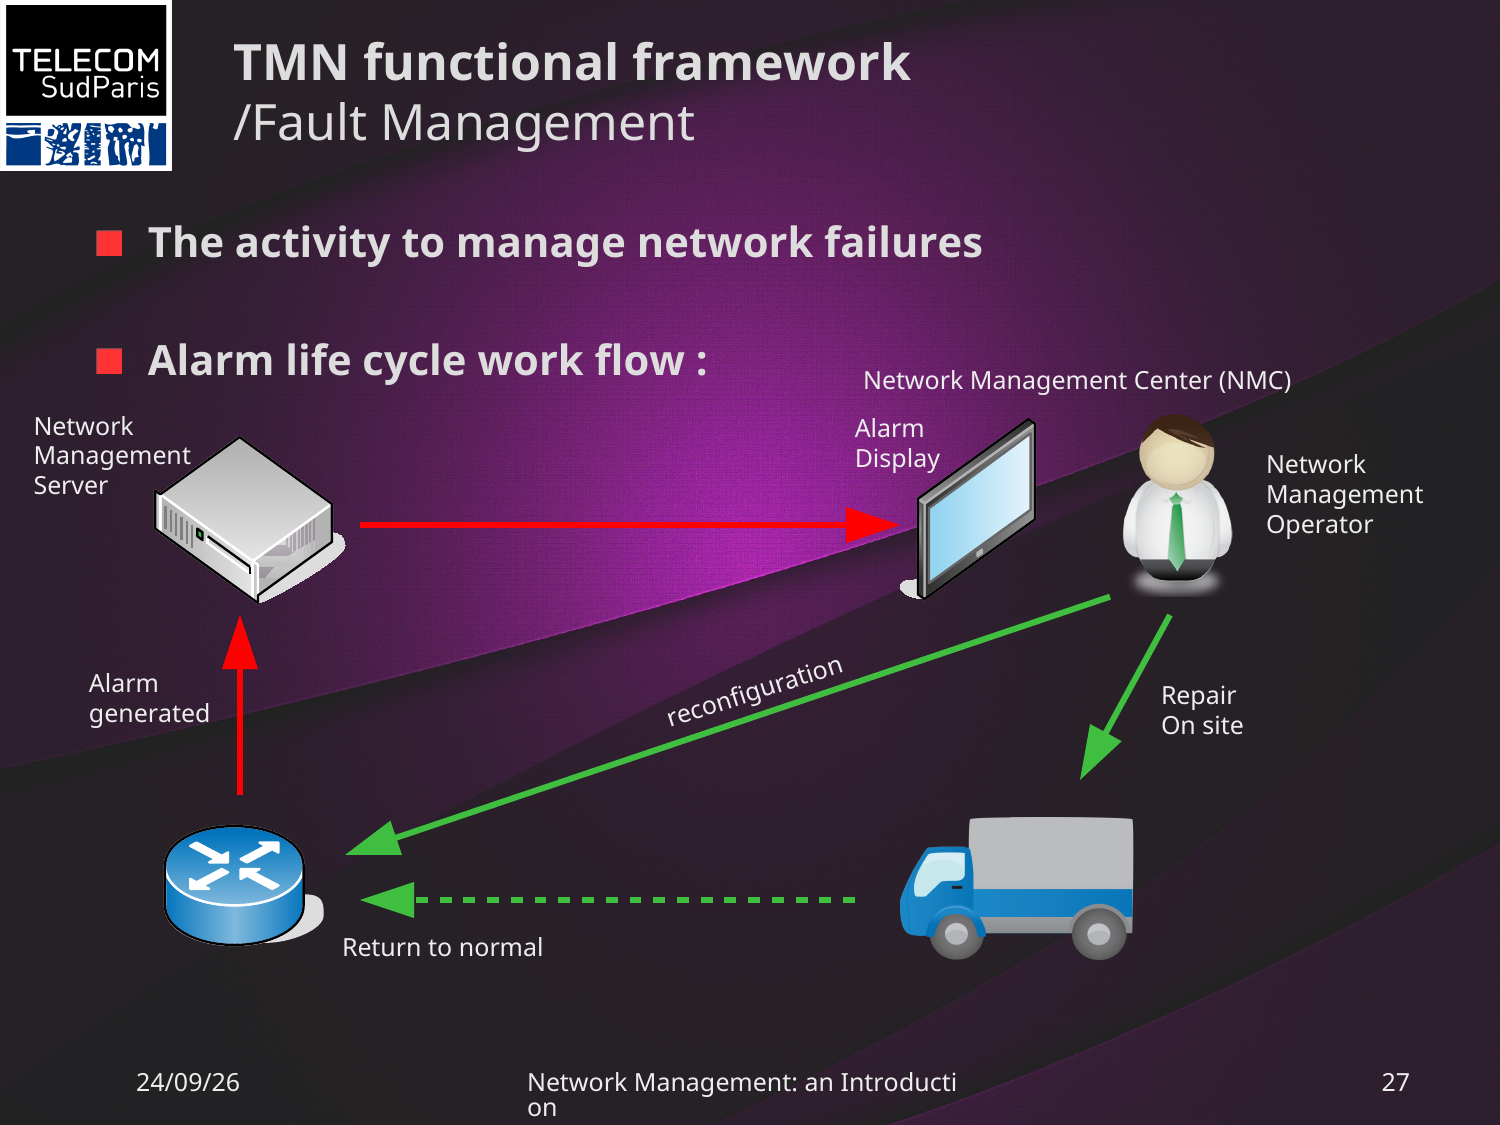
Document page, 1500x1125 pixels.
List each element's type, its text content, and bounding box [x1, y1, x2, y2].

text_box Alarm generated [74, 660, 215, 735]
text_box Network Management Operator [1251, 440, 1425, 546]
picture [0, 0, 1500, 1125]
title TMN functional framework /Fault Management [218, 22, 1412, 158]
text_box Network Management Center (NMC) [848, 356, 1286, 402]
text_box [270, 895, 323, 942]
text_box [920, 421, 1033, 597]
text_box [157, 439, 330, 599]
text_box Network Management Server [18, 402, 193, 508]
text_box [260, 532, 346, 603]
text_box reconfiguration [646, 641, 845, 744]
text_box Return to normal [327, 924, 535, 969]
text_box [900, 579, 921, 599]
list The activity to manage network failures Alarm life cycle work flow : [76, 207, 1427, 977]
text_box Repair On site [1146, 672, 1255, 747]
text_box Alarm Display [840, 404, 951, 480]
text_box [167, 828, 302, 943]
